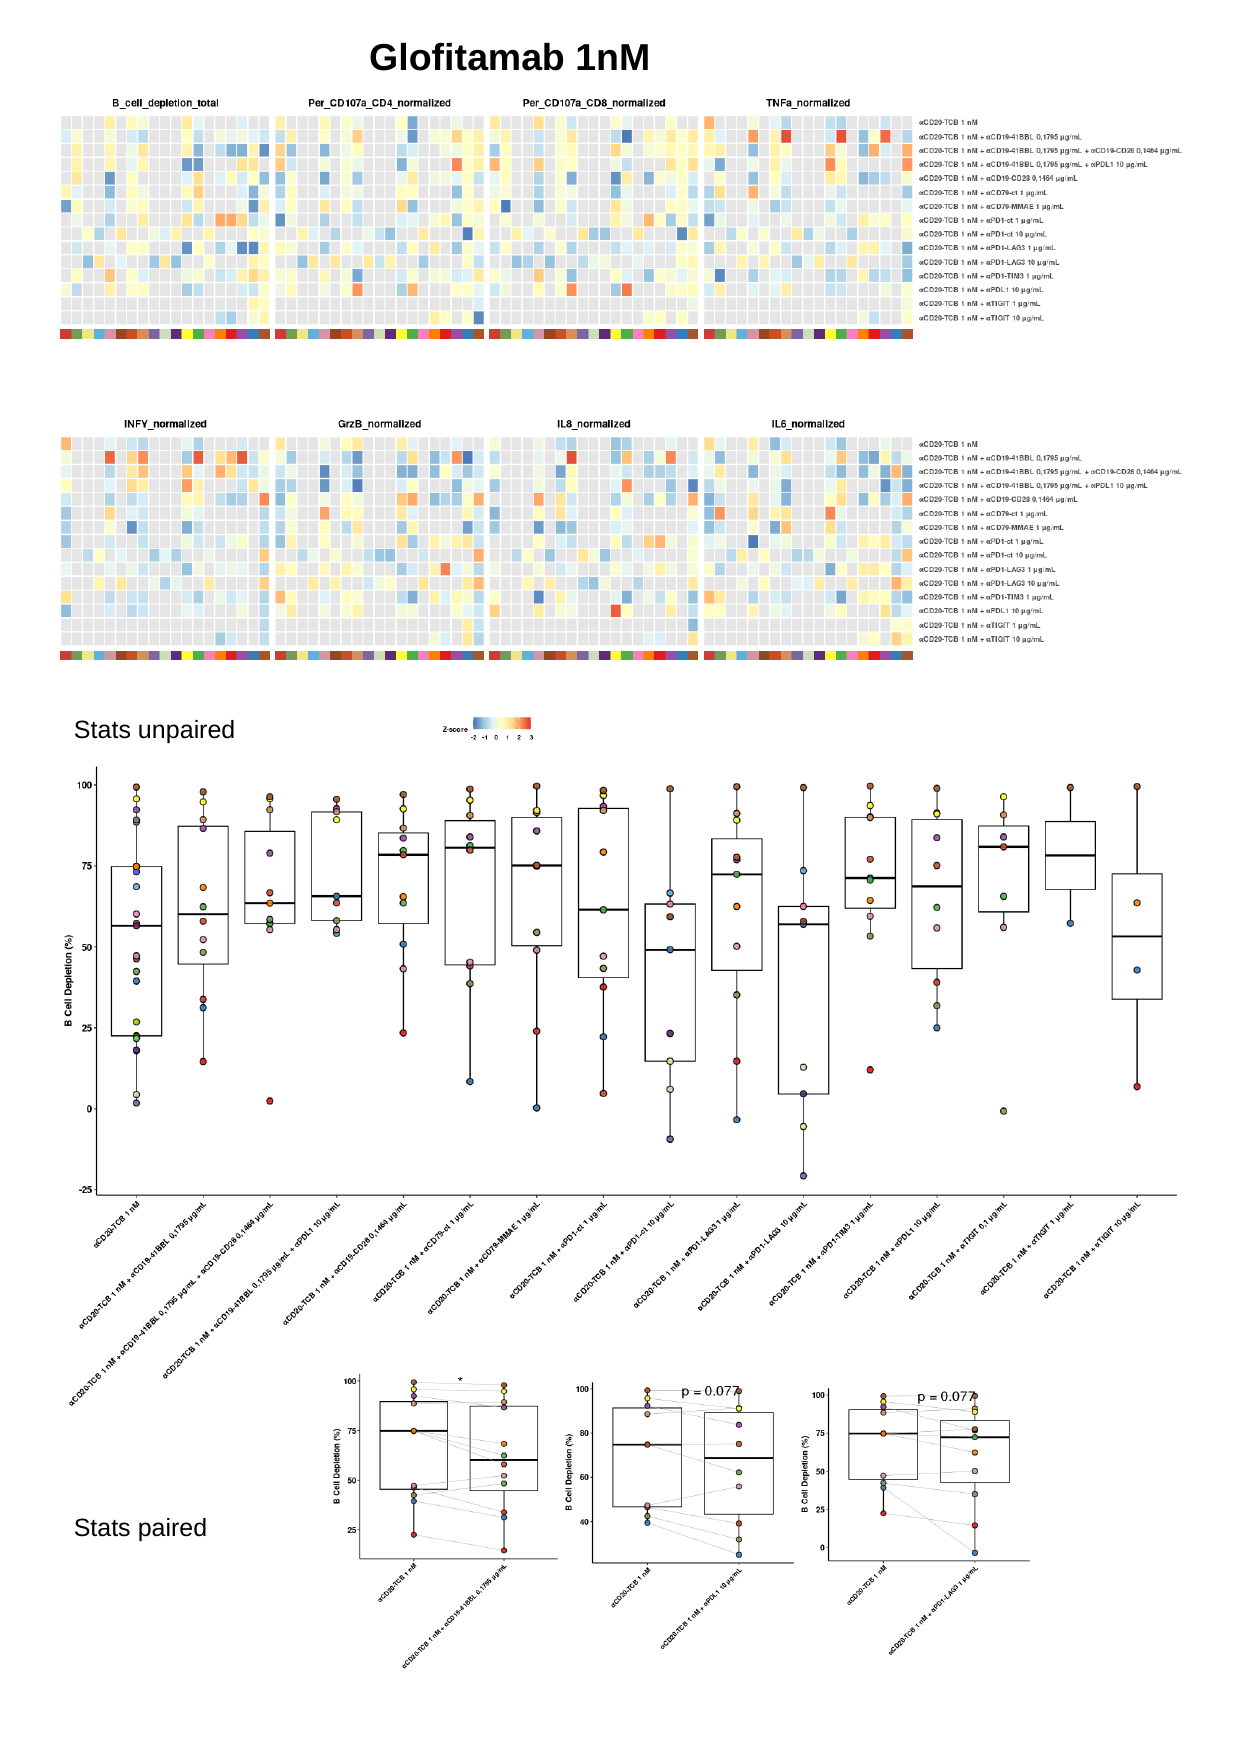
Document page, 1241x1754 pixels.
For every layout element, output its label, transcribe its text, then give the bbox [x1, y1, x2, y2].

picture [59, 58, 1182, 708]
picture [59, 768, 1182, 1684]
text_box Glofitamab 1nM [354, 29, 768, 171]
text_box Stats unpaired [59, 708, 1241, 768]
text_box Stats paired [59, 1505, 242, 1566]
